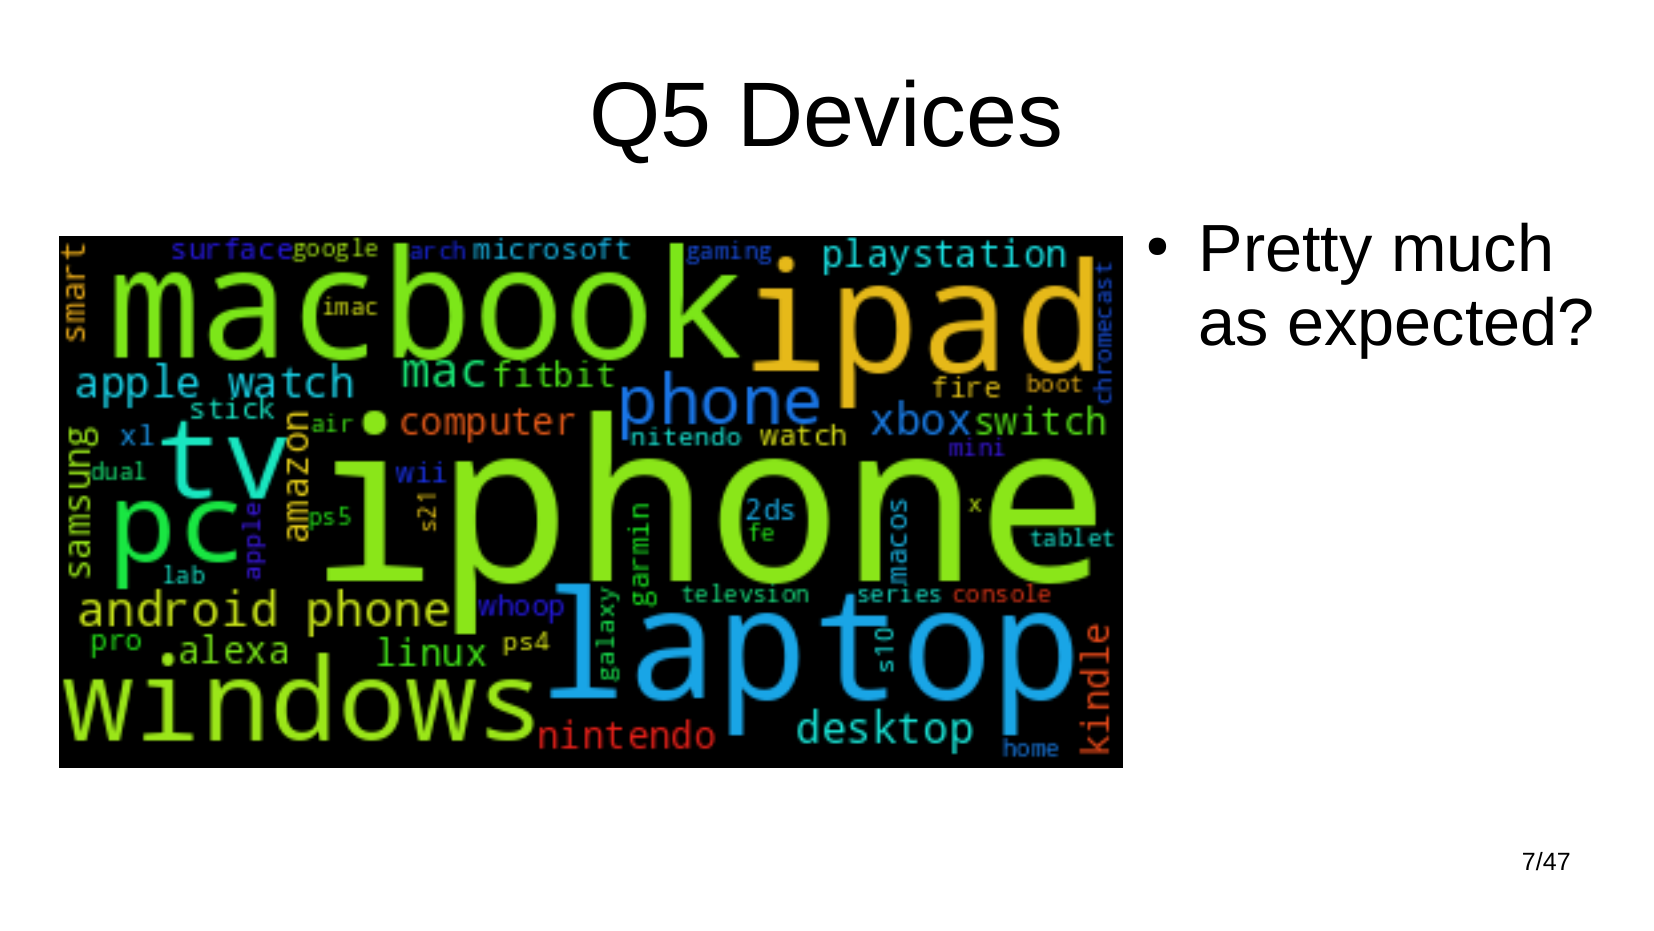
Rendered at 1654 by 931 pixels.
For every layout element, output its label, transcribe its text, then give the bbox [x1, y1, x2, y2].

list Pretty much as expected? [1127, 210, 1636, 751]
title Q5 Devices [82, 37, 1571, 193]
picture [59, 236, 1123, 768]
